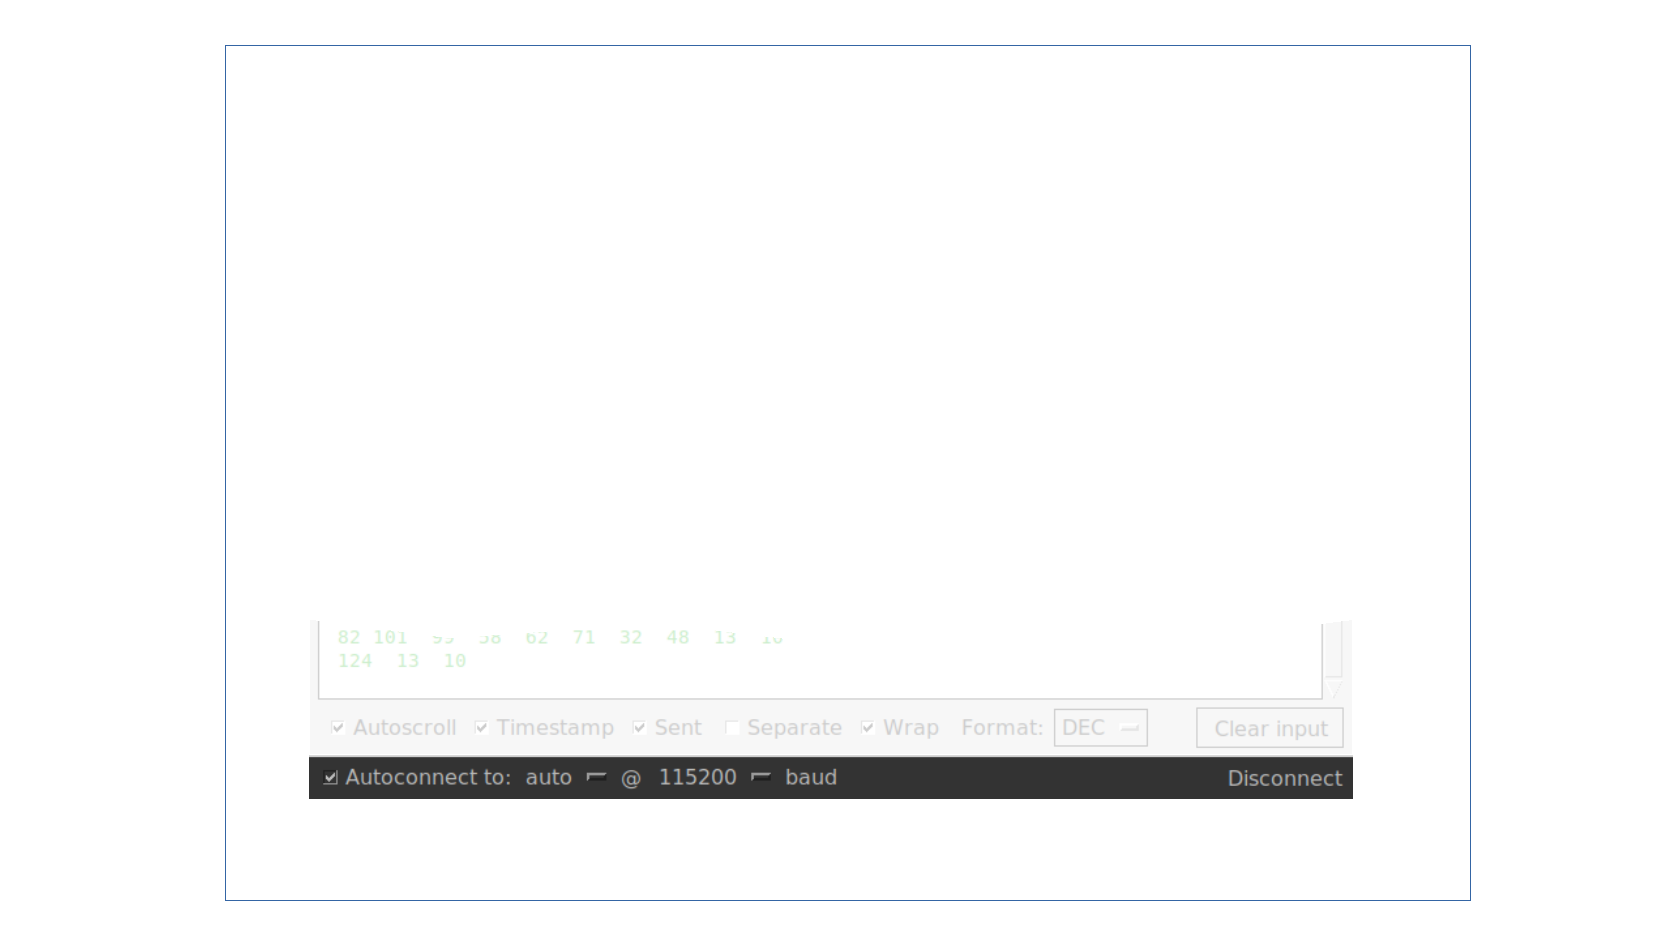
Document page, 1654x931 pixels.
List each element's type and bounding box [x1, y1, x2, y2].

picture [309, 755, 1353, 799]
text_box [225, 45, 1471, 901]
